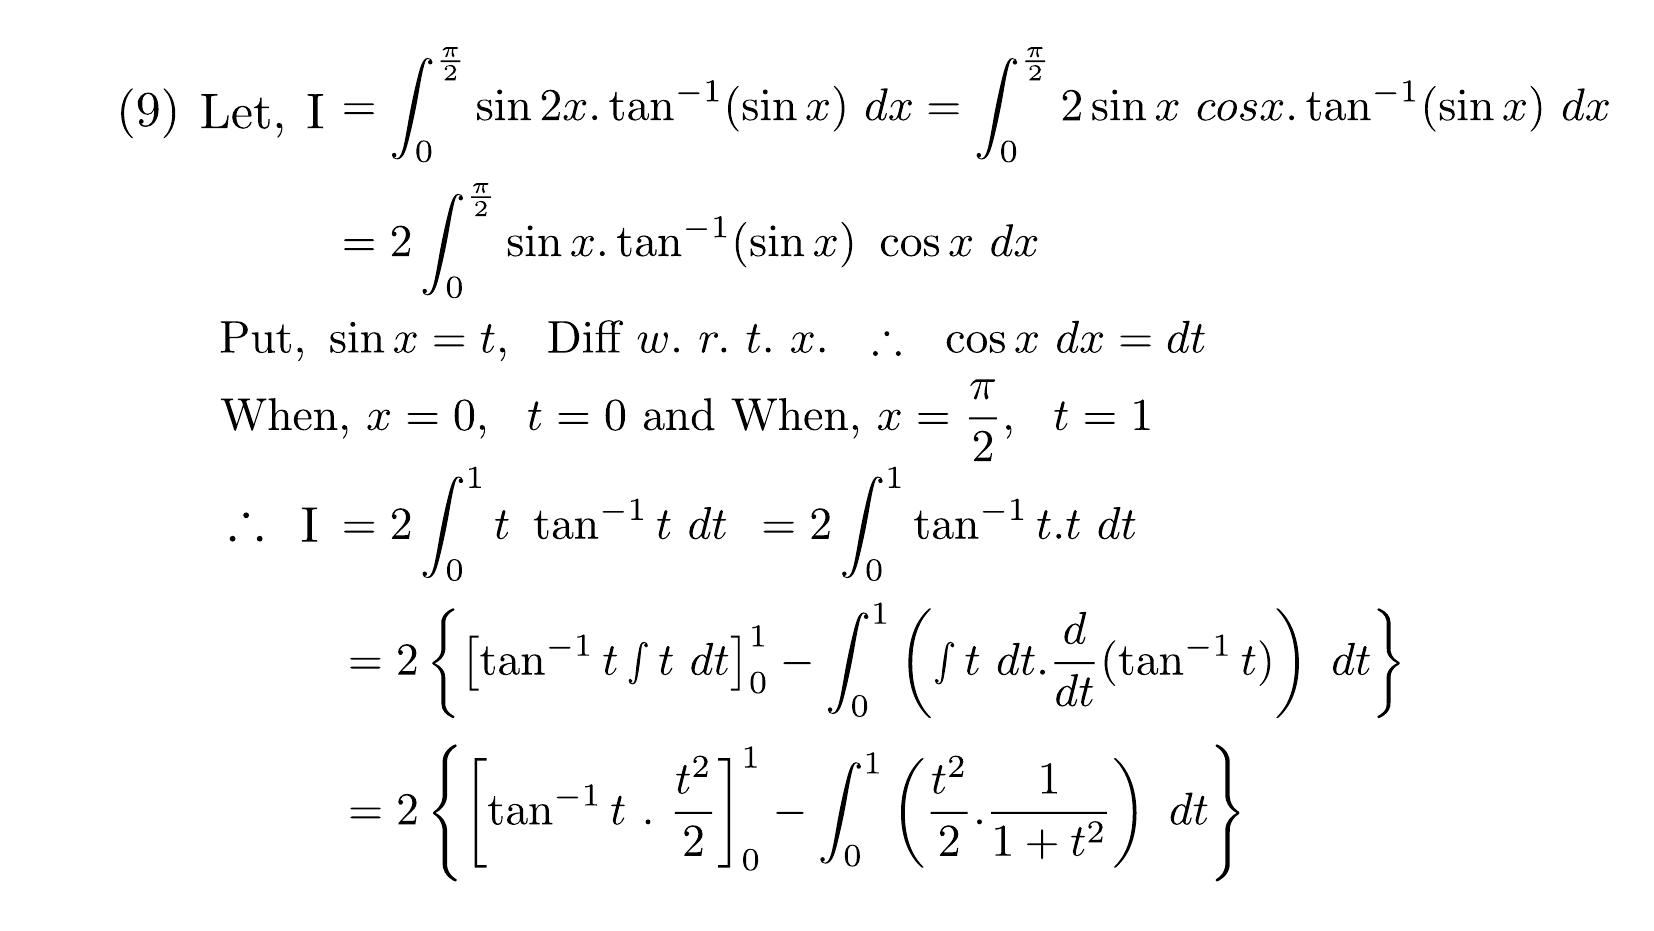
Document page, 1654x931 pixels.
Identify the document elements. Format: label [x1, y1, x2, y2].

text_box [201, 94, 283, 138]
text_box [301, 507, 318, 542]
text_box [763, 466, 1136, 581]
text_box [118, 88, 176, 139]
text_box [343, 47, 912, 163]
subtitle [59, 35, 1607, 898]
text_box [928, 47, 1609, 163]
text_box [343, 183, 1038, 299]
text_box [350, 744, 1240, 882]
text_box [220, 320, 1205, 362]
text_box [349, 602, 1400, 719]
text_box [307, 94, 324, 129]
text_box [229, 512, 263, 542]
text_box [220, 379, 1150, 462]
text_box [343, 466, 727, 581]
